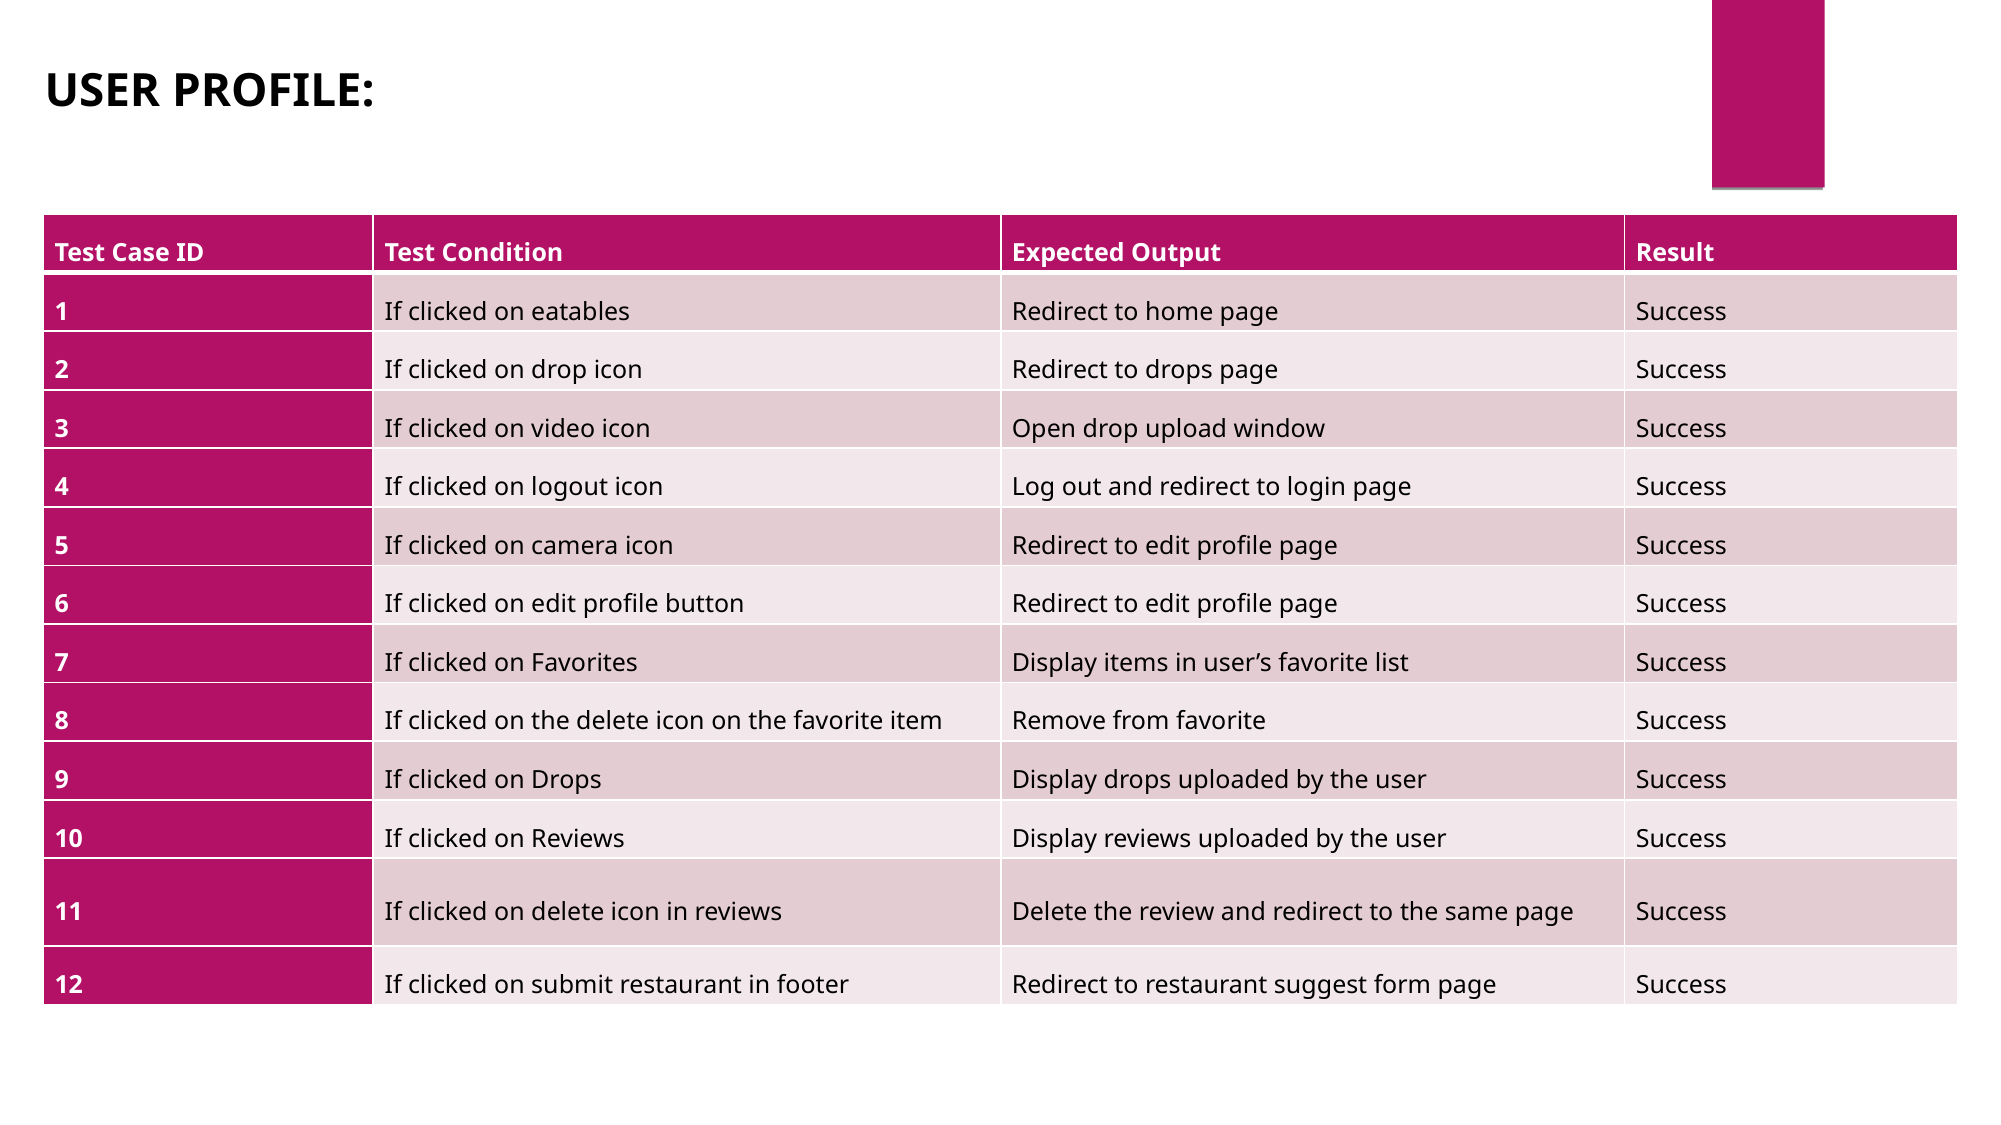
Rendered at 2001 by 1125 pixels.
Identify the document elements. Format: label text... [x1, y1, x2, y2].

table_cell If clicked on logout icon [374, 449, 1000, 506]
table_cell Redirect to home page [1002, 275, 1624, 330]
table_cell If clicked on Drops [374, 742, 1000, 799]
table_cell Redirect to drops page [1002, 332, 1624, 389]
table_cell Display items in user’s favorite list [1002, 625, 1624, 682]
table_header Test Condition [374, 215, 1000, 270]
table_cell Success [1625, 801, 1957, 857]
table_cell Success [1625, 566, 1957, 623]
table_cell 5 [44, 508, 372, 565]
table_cell Open drop upload window [1002, 391, 1624, 447]
table_cell Success [1625, 683, 1957, 740]
table_cell Success [1625, 275, 1957, 330]
table_header Test Case ID [44, 215, 372, 270]
table_cell Success [1625, 508, 1957, 565]
table_cell 7 [44, 625, 372, 682]
table_cell If clicked on eatables [374, 275, 1000, 330]
table_cell 6 [44, 566, 372, 623]
table_cell Log out and redirect to login page [1002, 449, 1624, 506]
table_cell Redirect to restaurant suggest form page [1002, 947, 1624, 1004]
table_cell If clicked on video icon [374, 391, 1000, 447]
table_cell 4 [44, 449, 372, 506]
table_cell Display drops uploaded by the user [1002, 742, 1624, 799]
table_cell If clicked on delete icon in reviews [374, 859, 1000, 945]
table_cell If clicked on drop icon [374, 332, 1000, 389]
table_cell Redirect to edit profile page [1002, 508, 1624, 565]
title USER PROFILE: [29, 29, 1467, 146]
table_cell 3 [44, 391, 372, 447]
table_cell Success [1625, 332, 1957, 389]
table_cell If clicked on Favorites [374, 625, 1000, 682]
table_cell If clicked on submit restaurant in footer [374, 947, 1000, 1004]
table_cell If clicked on Reviews [374, 801, 1000, 857]
table_cell Display reviews uploaded by the user [1002, 801, 1624, 857]
table_header Result [1625, 215, 1957, 270]
table_header Expected Output [1002, 215, 1624, 270]
table_cell Success [1625, 391, 1957, 447]
table_cell 12 [44, 947, 372, 1004]
table_cell Success [1625, 625, 1957, 682]
table_cell 11 [44, 859, 372, 945]
table_cell 9 [44, 742, 372, 799]
table_cell Success [1625, 449, 1957, 506]
table_cell Delete the review and redirect to the same page [1002, 859, 1624, 945]
table_cell If clicked on edit profile button [374, 566, 1000, 623]
table_cell Success [1625, 859, 1957, 945]
table_cell 8 [44, 683, 372, 740]
table_cell Success [1625, 947, 1957, 1004]
table_cell 2 [44, 332, 372, 389]
table_cell Redirect to edit profile page [1002, 566, 1624, 623]
table_cell 1 [44, 275, 372, 330]
table_cell 10 [44, 801, 372, 857]
table_cell If clicked on camera icon [374, 508, 1000, 565]
table_cell Success [1625, 742, 1957, 799]
table_cell Remove from favorite [1002, 683, 1624, 740]
table_cell If clicked on the delete icon on the favorite item [374, 683, 1000, 740]
